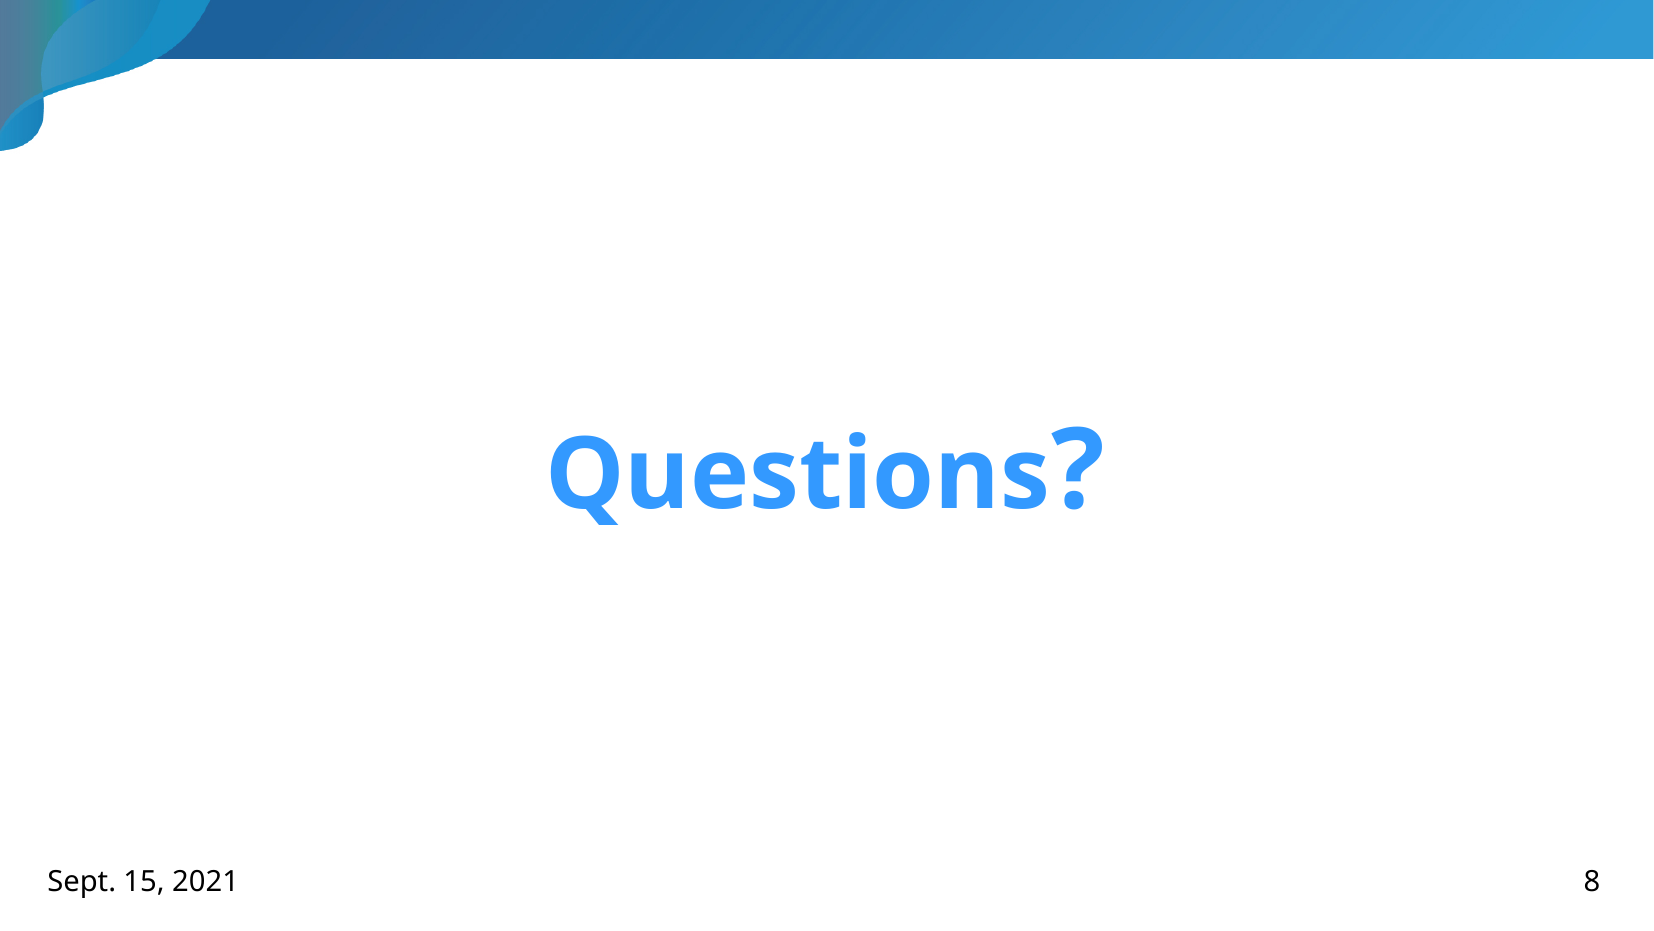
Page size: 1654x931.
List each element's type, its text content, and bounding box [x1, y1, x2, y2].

title Questions? [80, 387, 1570, 543]
picture [0, 0, 1654, 931]
